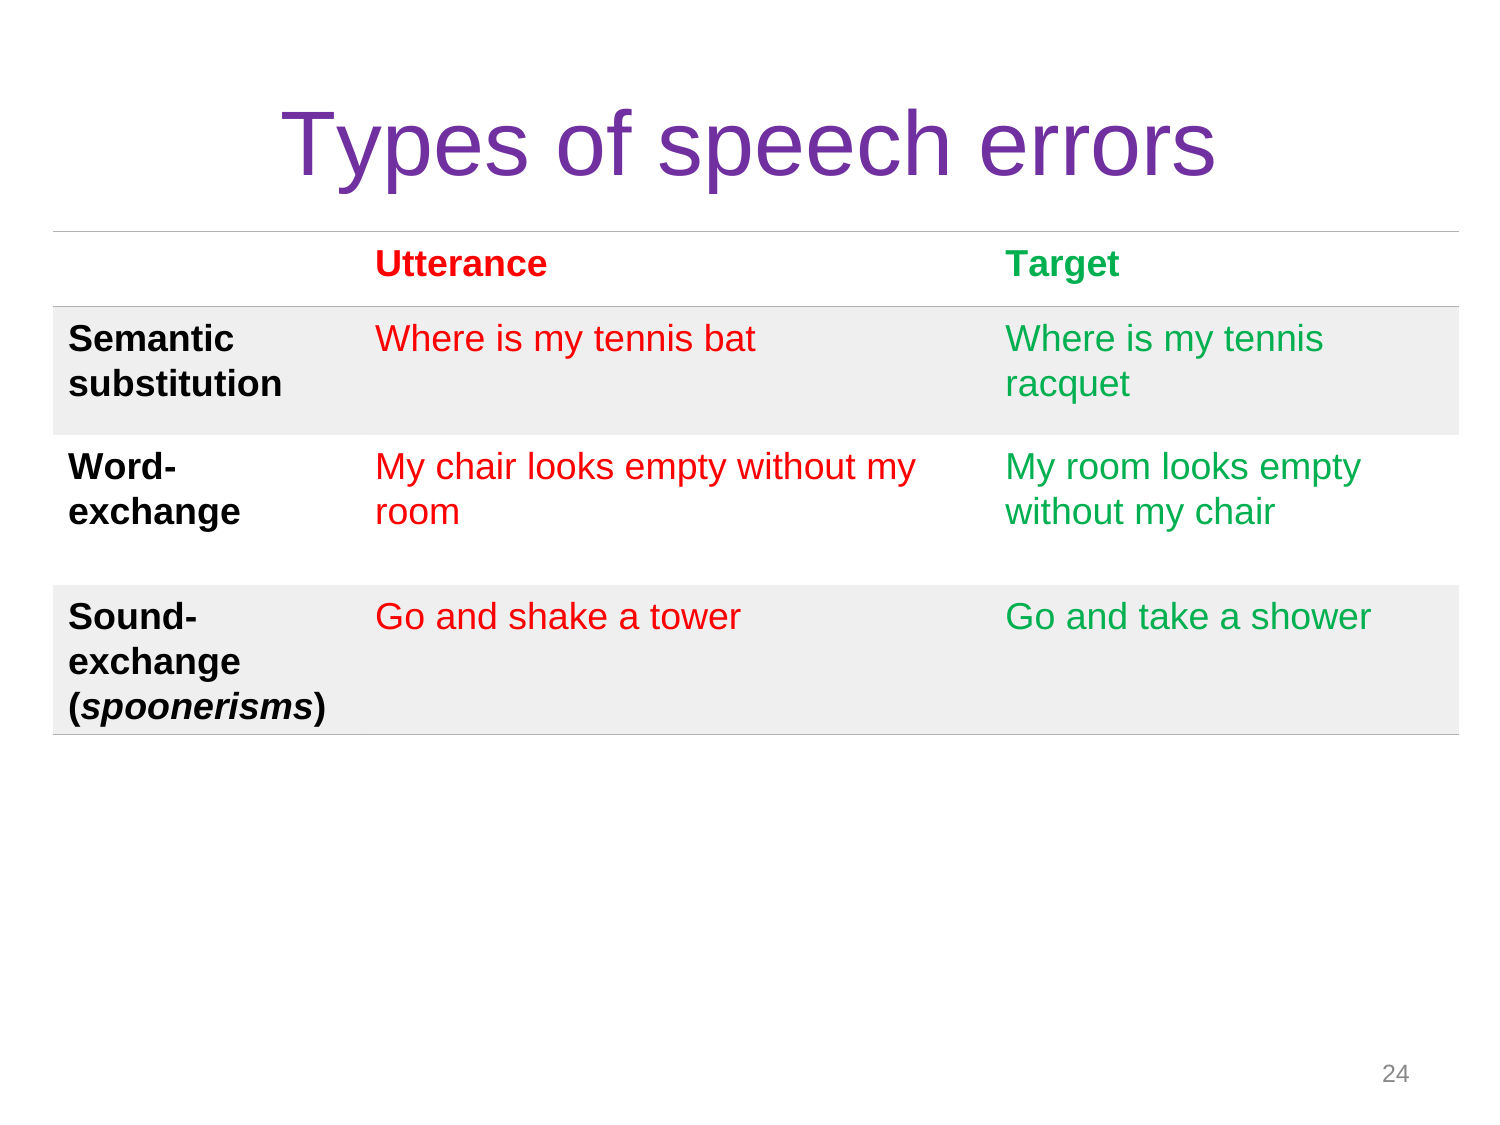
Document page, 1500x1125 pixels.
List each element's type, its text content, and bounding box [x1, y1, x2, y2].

table_cell Where is my tennis racquet [990, 307, 1459, 435]
table_header Target [990, 232, 1459, 306]
table_cell My chair looks empty without my room [360, 435, 990, 585]
table_cell Go and take a shower [990, 585, 1459, 734]
table_cell Where is my tennis bat [360, 307, 990, 435]
table_cell Go and shake a tower [360, 585, 990, 734]
table_cell Semantic substitution [53, 307, 360, 435]
table_cell My room looks empty without my chair [990, 435, 1459, 585]
table_cell Sound-exchange (spoonerisms) [53, 585, 360, 734]
title Types of speech errors [75, 45, 1426, 231]
table_cell Word-exchange [53, 435, 360, 585]
text_box <number> [1074, 1042, 1426, 1103]
table_header Utterance [360, 232, 990, 306]
table_header [53, 232, 360, 306]
